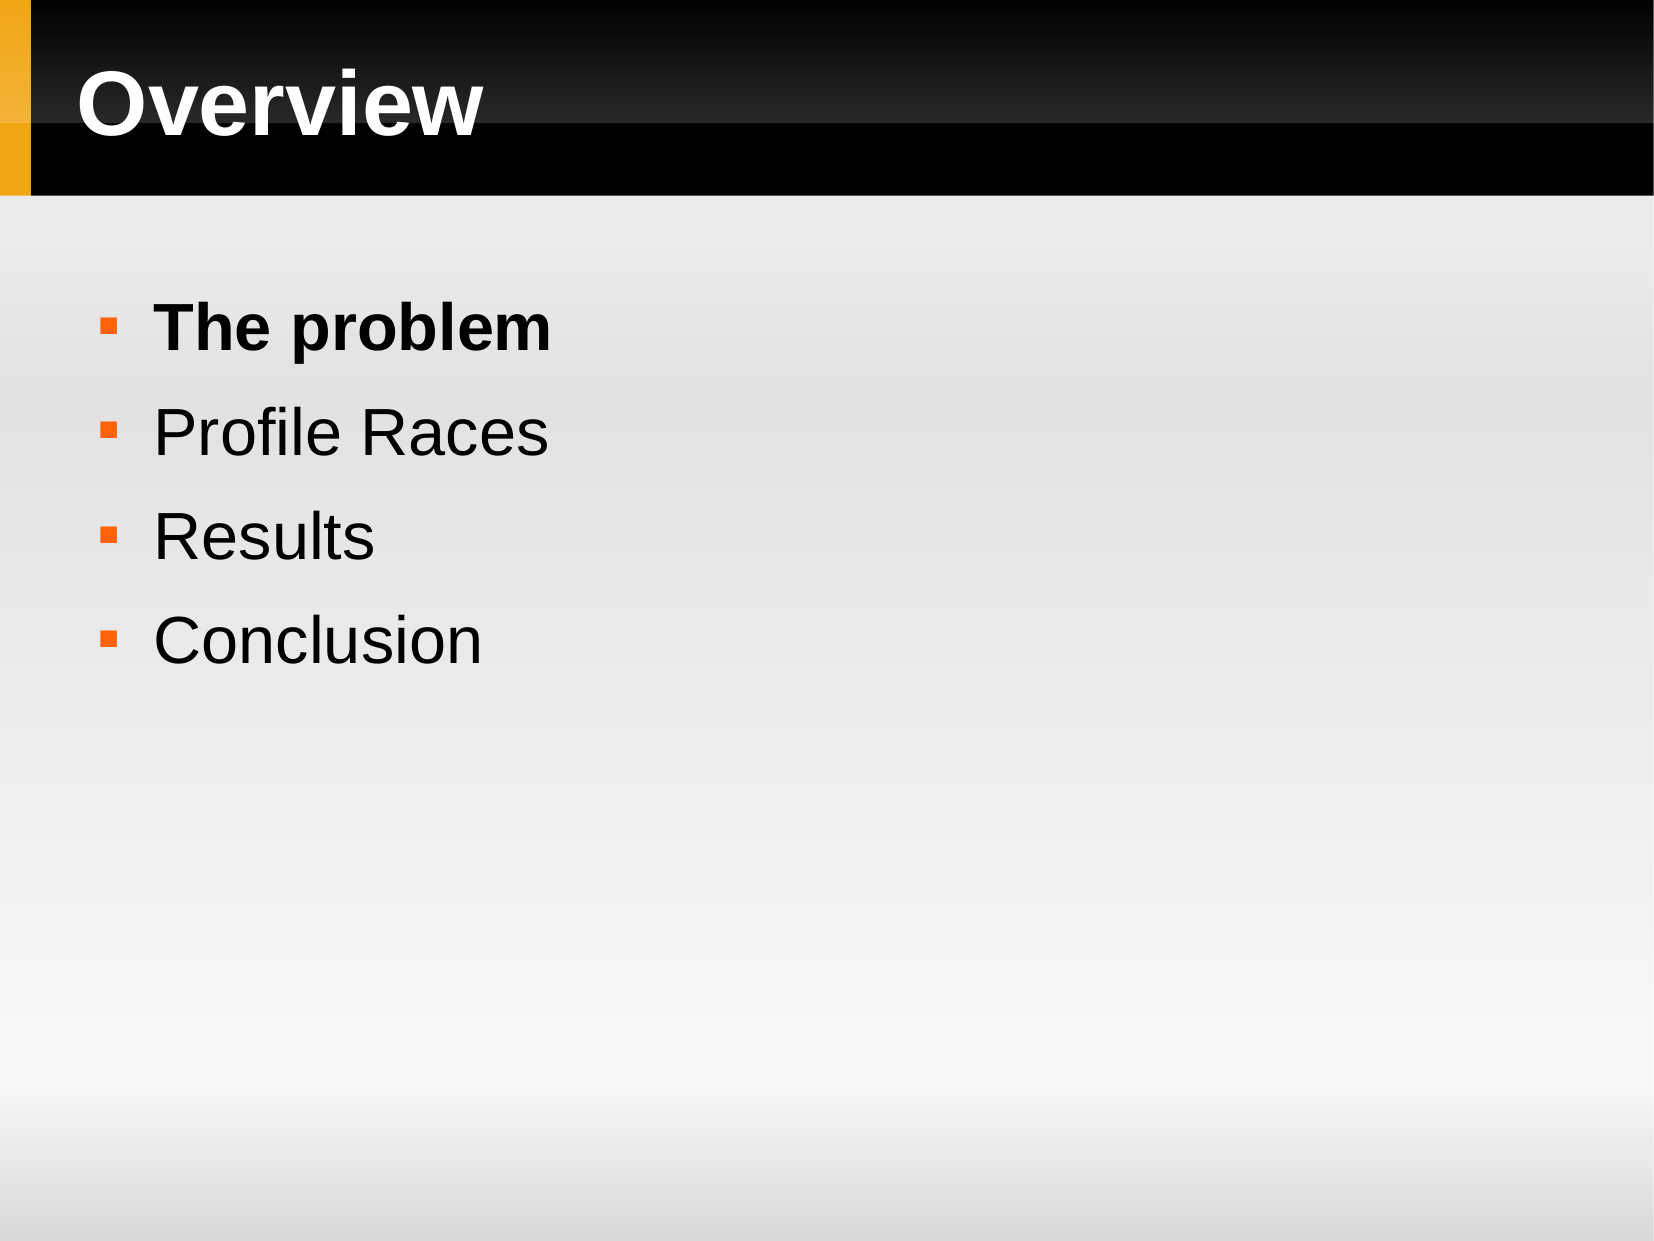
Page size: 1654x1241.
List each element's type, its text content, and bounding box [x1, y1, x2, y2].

picture [0, 0, 1654, 1241]
list The problem Profile Races Results Conclusion [82, 290, 1571, 1094]
title Overview [76, 0, 1565, 208]
